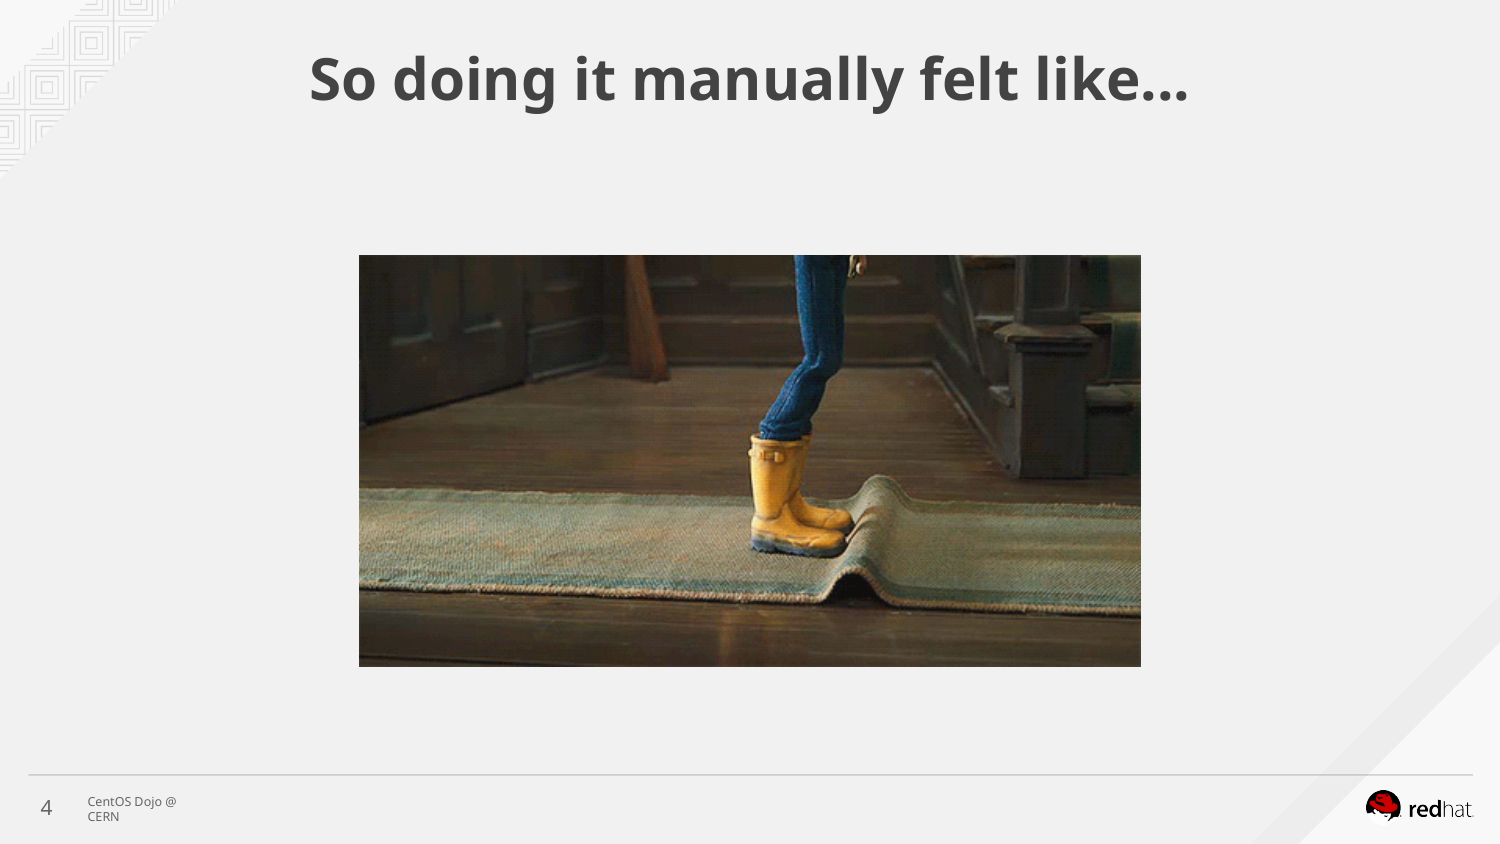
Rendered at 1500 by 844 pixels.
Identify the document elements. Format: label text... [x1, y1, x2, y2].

picture [0, 0, 1500, 844]
slide_number 1 [16, 776, 77, 842]
title So doing it manually felt like... [135, 0, 1365, 128]
